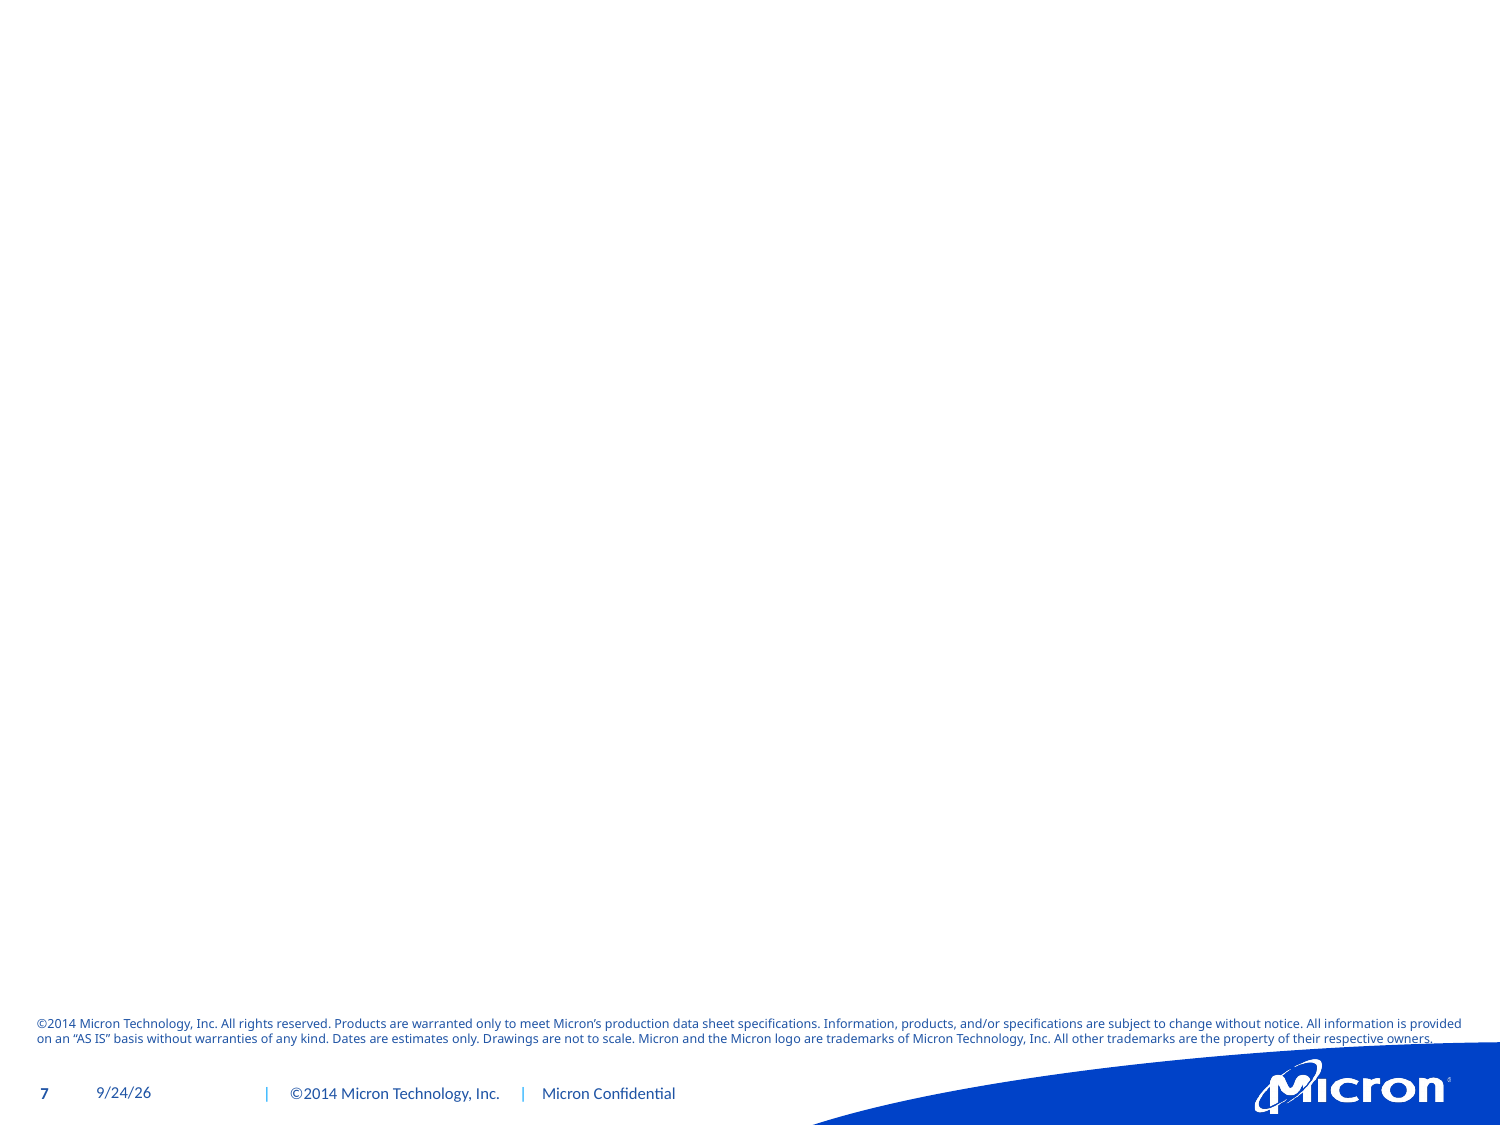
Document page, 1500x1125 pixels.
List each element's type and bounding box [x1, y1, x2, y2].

text_box [96, 1082, 240, 1102]
